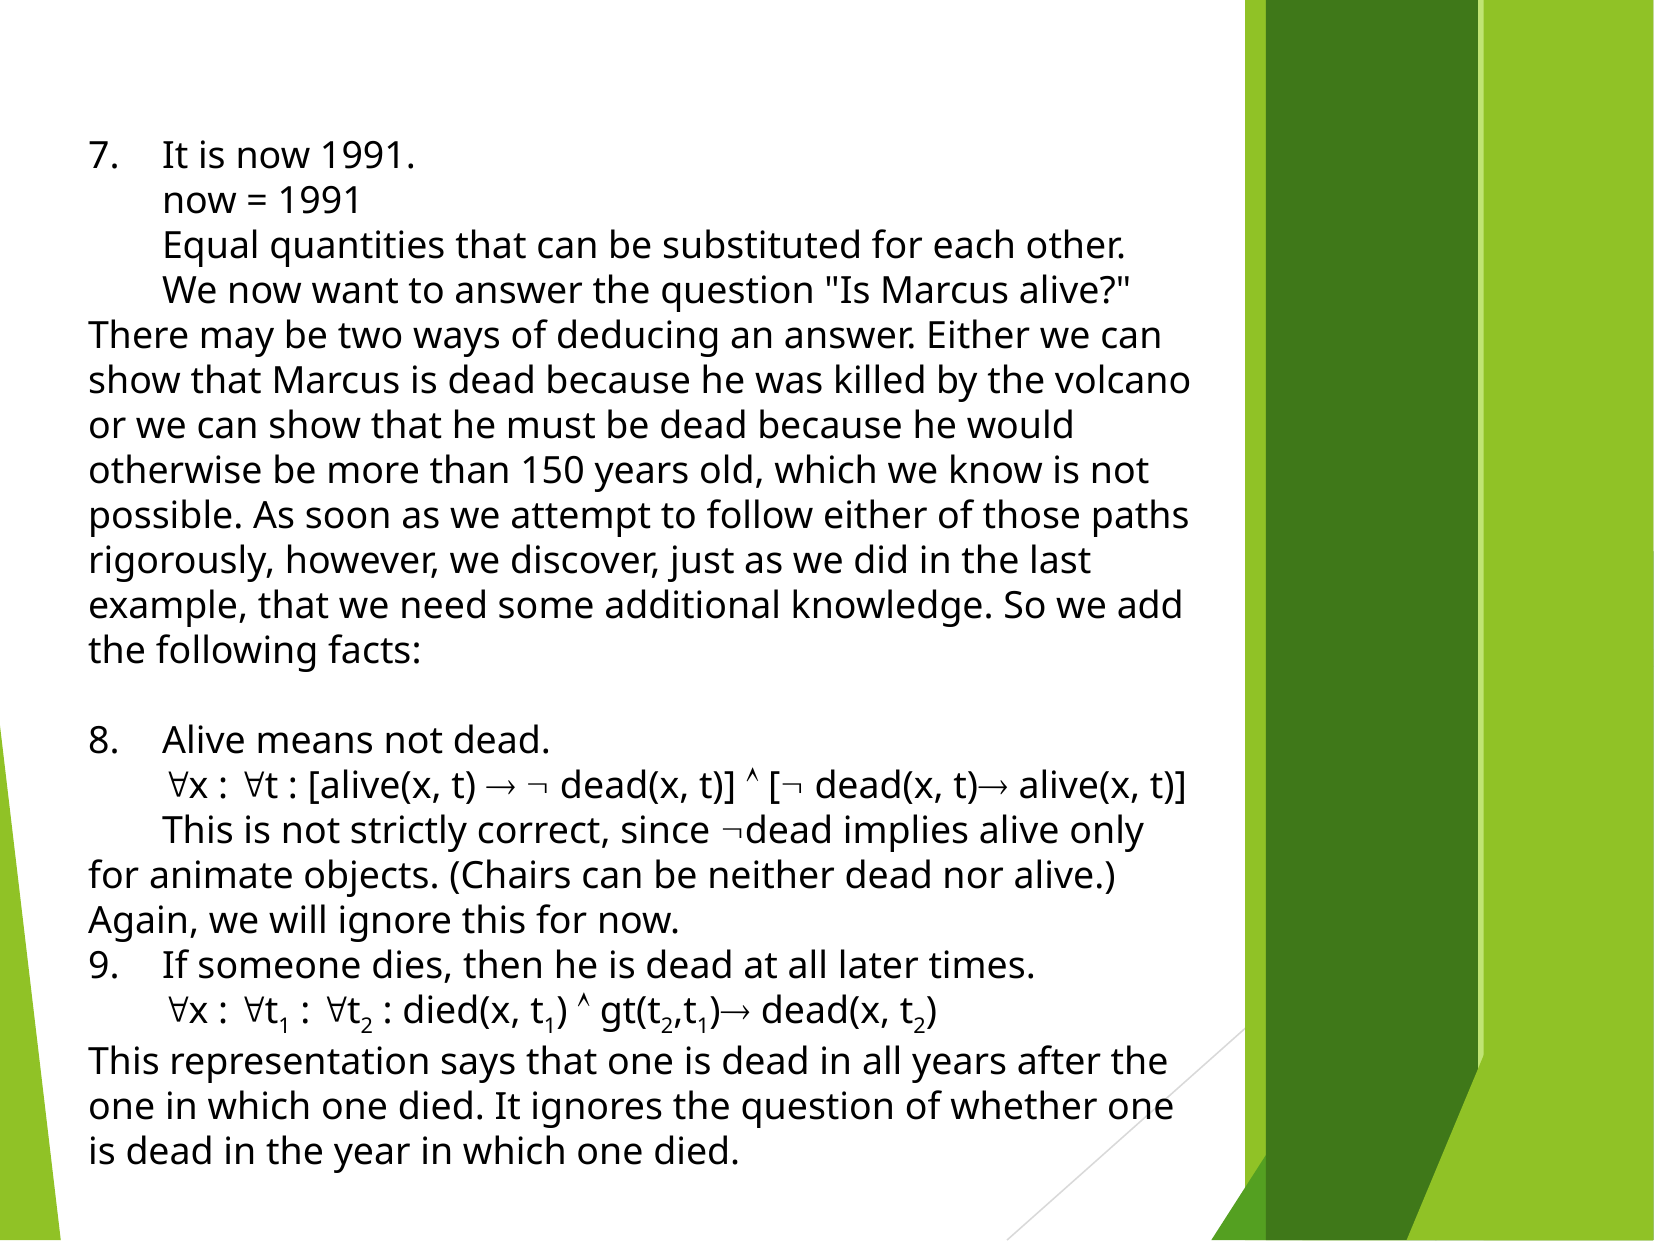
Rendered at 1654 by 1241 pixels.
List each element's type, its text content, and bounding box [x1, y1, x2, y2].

text_box 7. It is now 1991. now = 1991 Equal quantities that can be substituted for each other. We now want to answer the question "Is Marcus alive?" There may be two ways of deducing an answer. Either we can show that Marcus is dead because he was killed by the volcano or we can show that he must be dead because he would otherwise be more than 150 years old, which we know is not possible. As soon as we attempt to follow either of those paths rigorously, however, we discover, just as we did in the last example, that we need some additional knowledge. So we add the following facts: 8. Alive means not dead. x : t : [alive(x, t)   dead(x, t)]  [ dead(x, t) alive(x, t)] This is not strictly correct, since dead implies alive only for animate objects. (Chairs can be neither dead nor alive.) Again, we will ignore this for now. 9. If someone dies, then he is dead at all later times. x : t1 : t2 : died(x, t1)  gt(t2,t1) dead(x, t2) This representation says that one is dead in all years after the one in which one died. It ignores the question of whether one is dead in the year in which one died. [73, 124, 1216, 1241]
